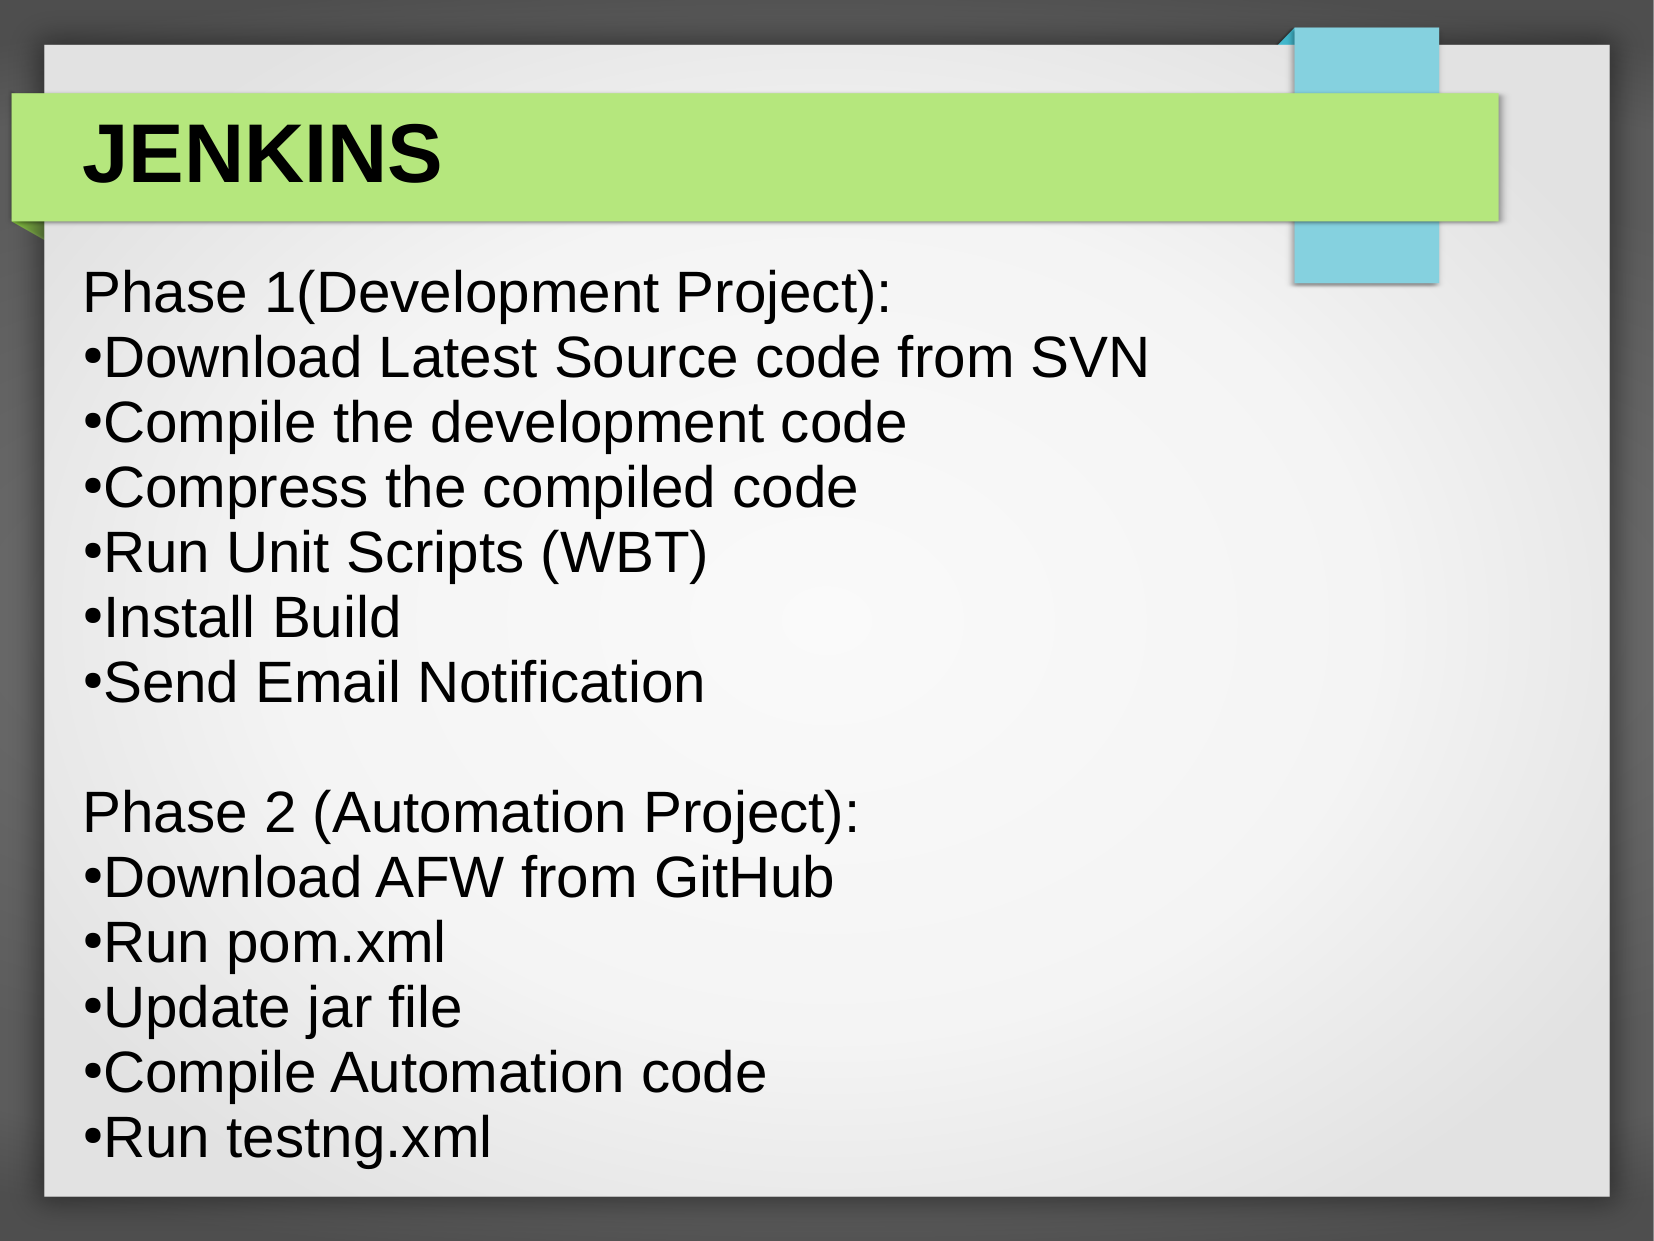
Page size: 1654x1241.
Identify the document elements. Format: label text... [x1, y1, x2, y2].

picture [0, 0, 1654, 1241]
subtitle Phase 1(Development Project): Download Latest Source code from SVN Compile the development code Compress the compiled code Run Unit Scripts (WBT) Install Build Send Email Notification Phase 2 (Automation Project): Download AFW from GitHub Run pom.xml Update jar file Compile Automation code Run testng.xml [82, 188, 1571, 1241]
title JENKINS [82, 94, 1264, 188]
